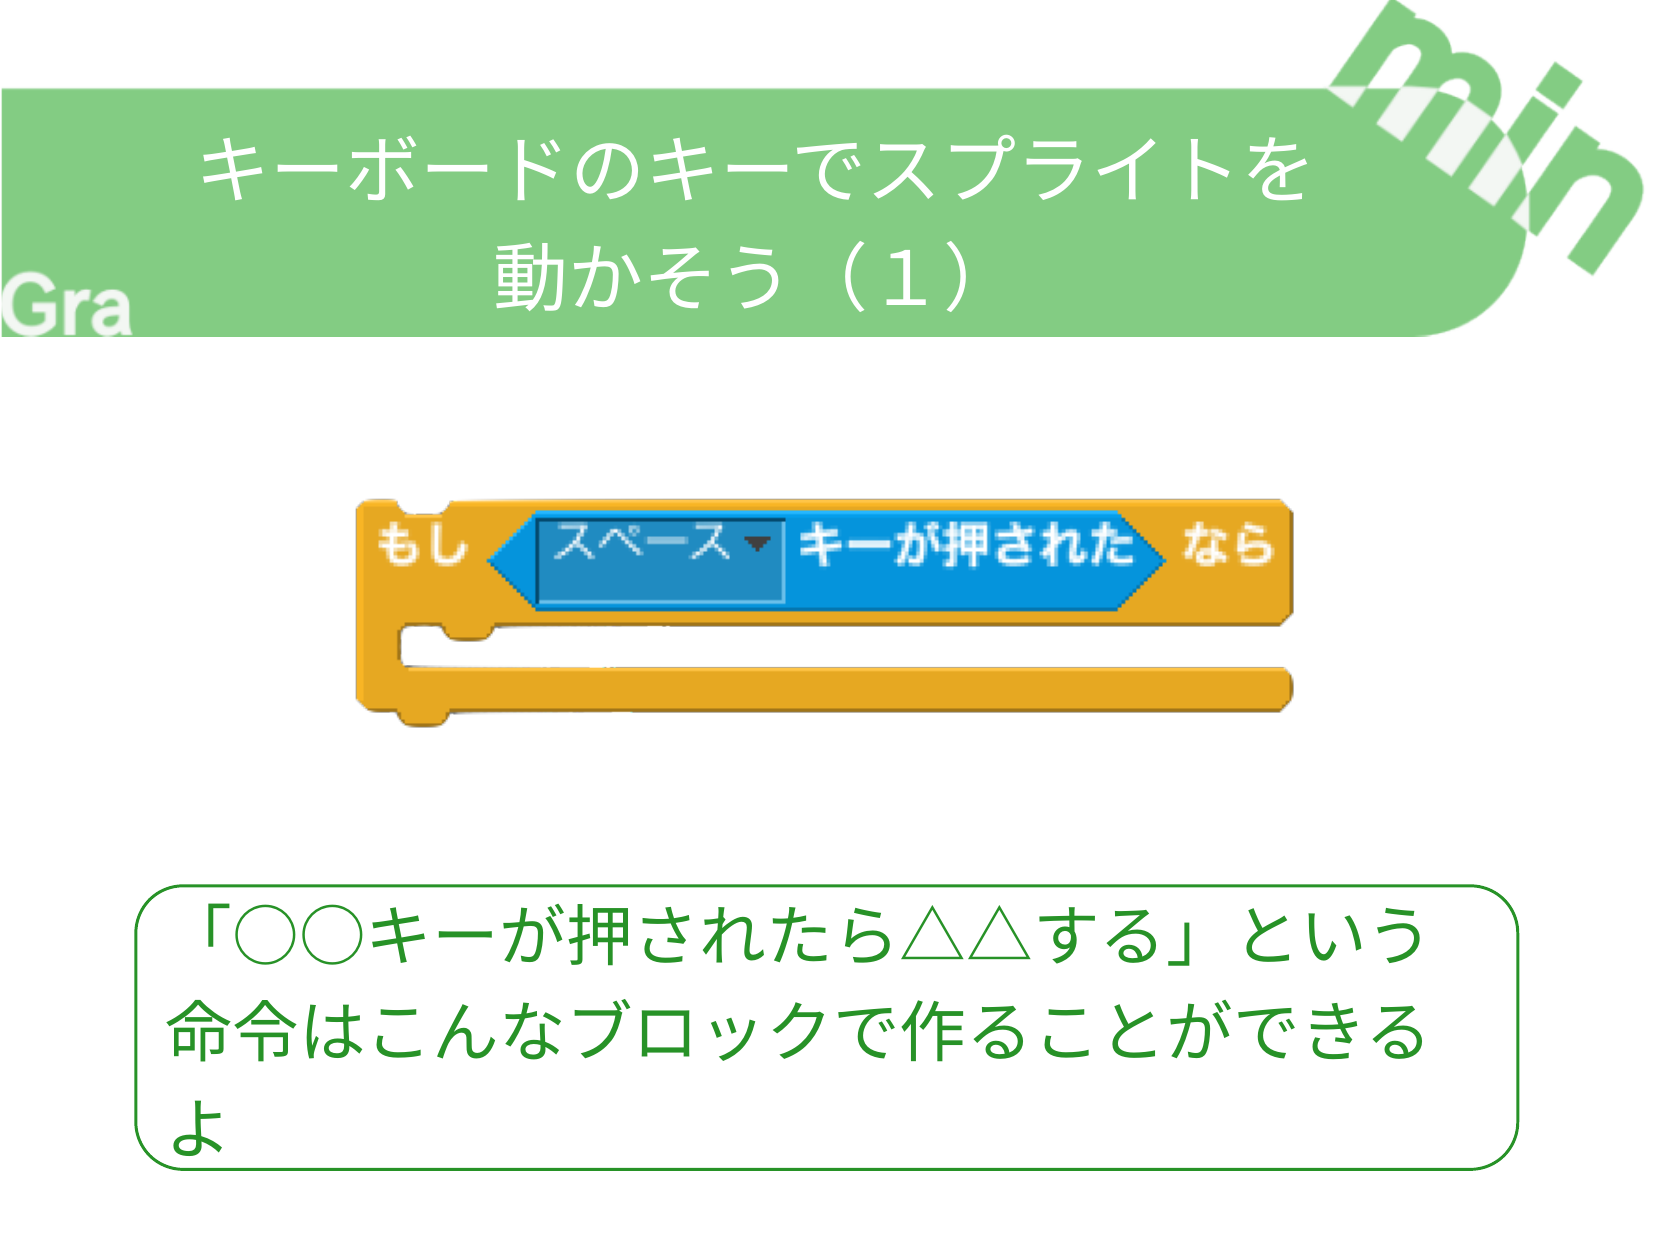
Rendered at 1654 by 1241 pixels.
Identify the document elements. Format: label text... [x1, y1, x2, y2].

picture [1, 0, 1654, 337]
picture [323, 466, 1331, 751]
title キーボードのキーでスプライトを 動かそう（１） [11, 113, 1501, 324]
text_box 「○○キーが押されたら△△する」という命令はこんなブロックで作ることができるよ [135, 885, 1518, 1170]
